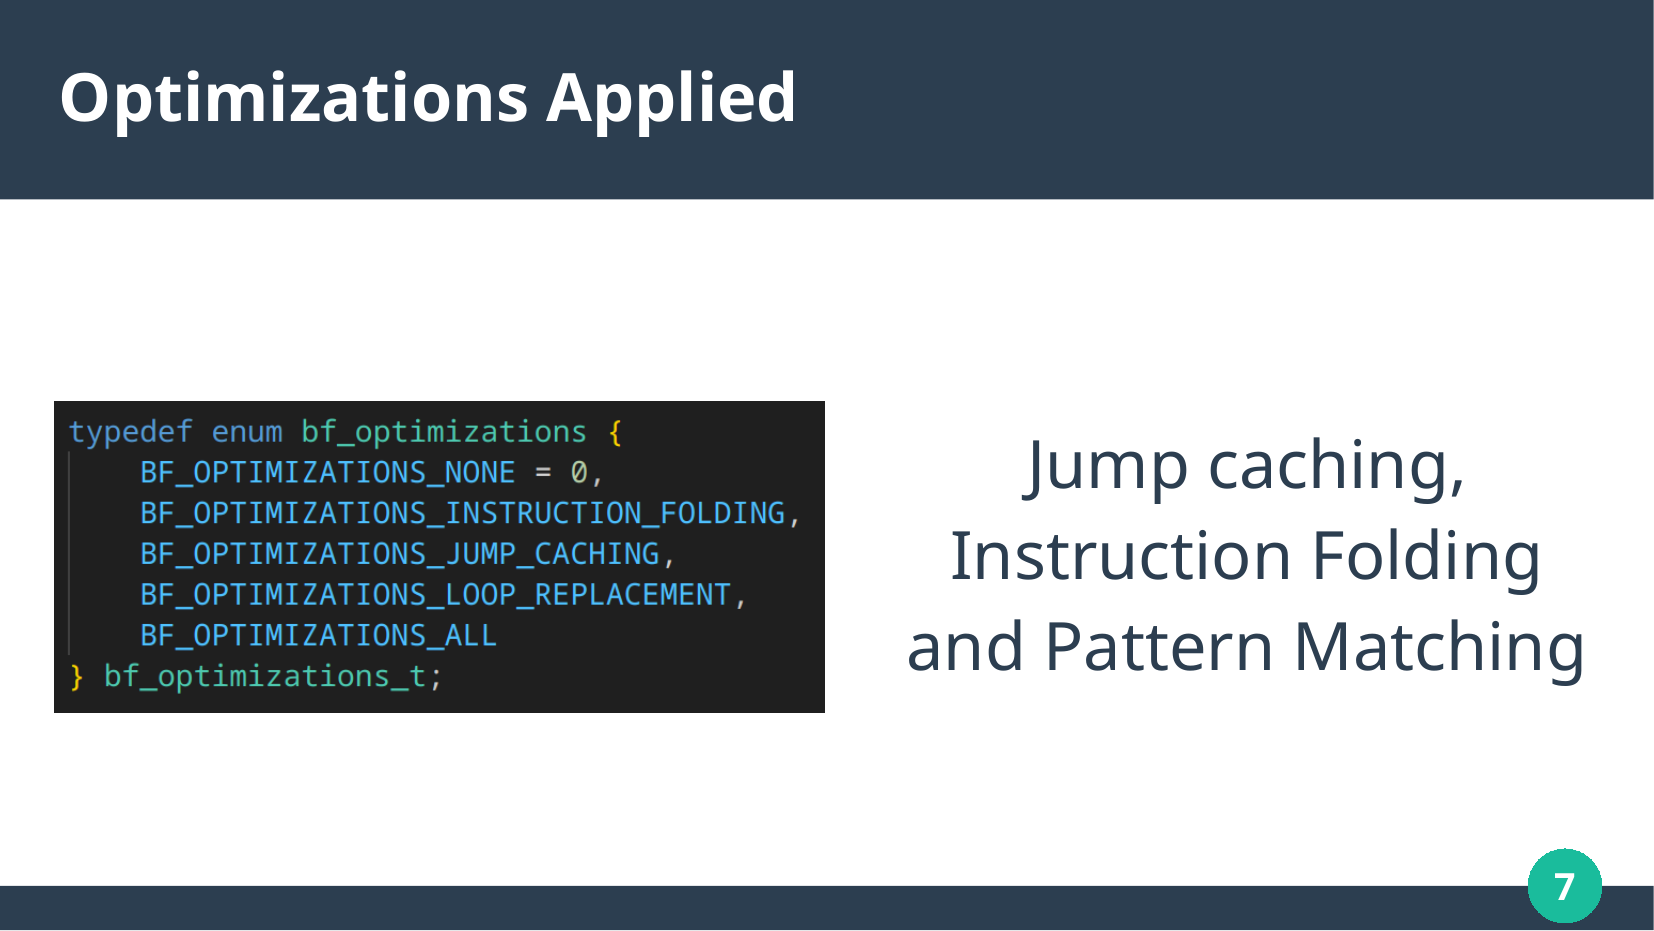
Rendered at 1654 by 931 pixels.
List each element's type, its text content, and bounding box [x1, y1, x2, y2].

title Optimizations Applied [59, 37, 1595, 155]
picture [54, 401, 826, 713]
subtitle Jump caching, Instruction Folding and Pattern Matching [862, 243, 1632, 864]
